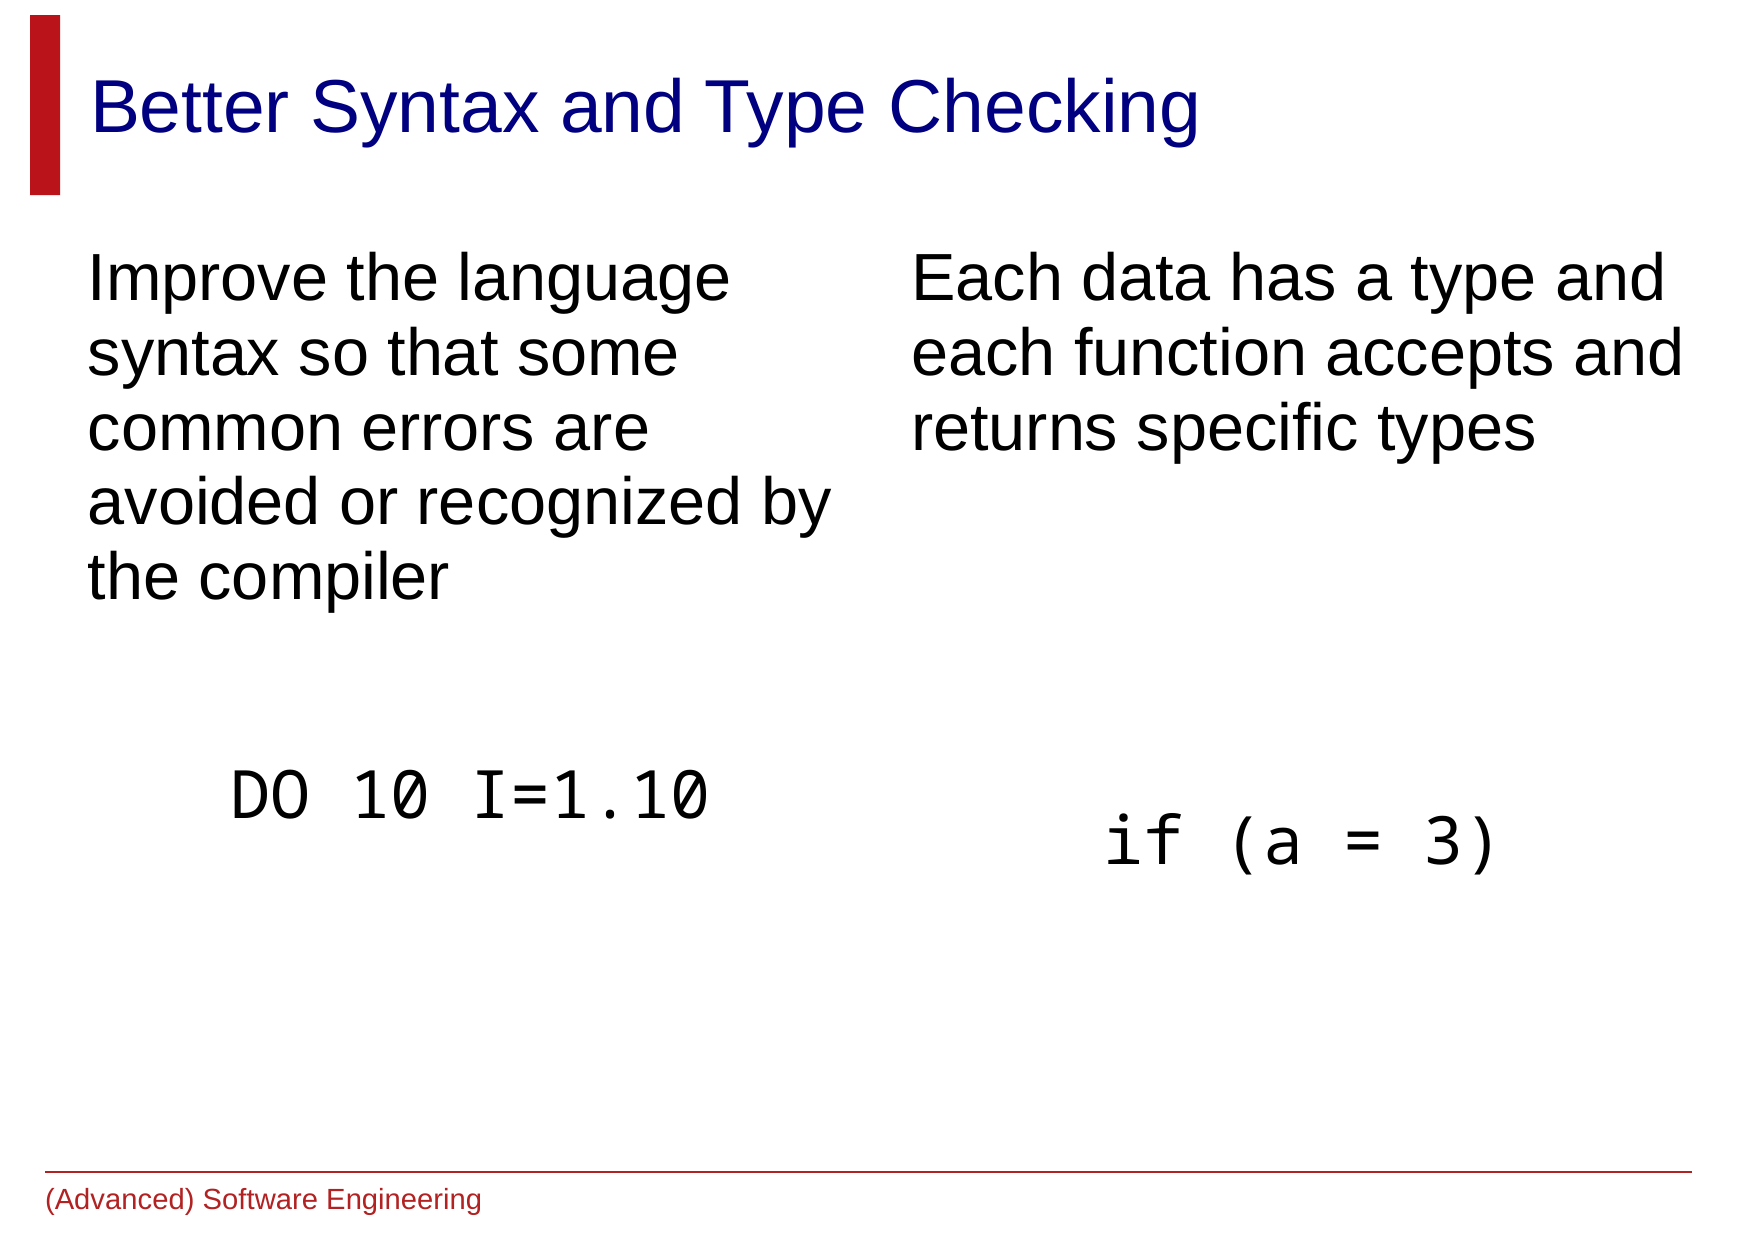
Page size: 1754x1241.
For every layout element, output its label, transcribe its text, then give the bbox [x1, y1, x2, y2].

title Better Syntax and Type Checking [90, 17, 1696, 196]
list Improve the language syntax so that some common errors are avoided or recognized by the compiler DO 10 I=1.10 [87, 240, 873, 1130]
list Each data has a type and each function accepts and returns specific types if (a = 3) [911, 240, 1696, 1130]
